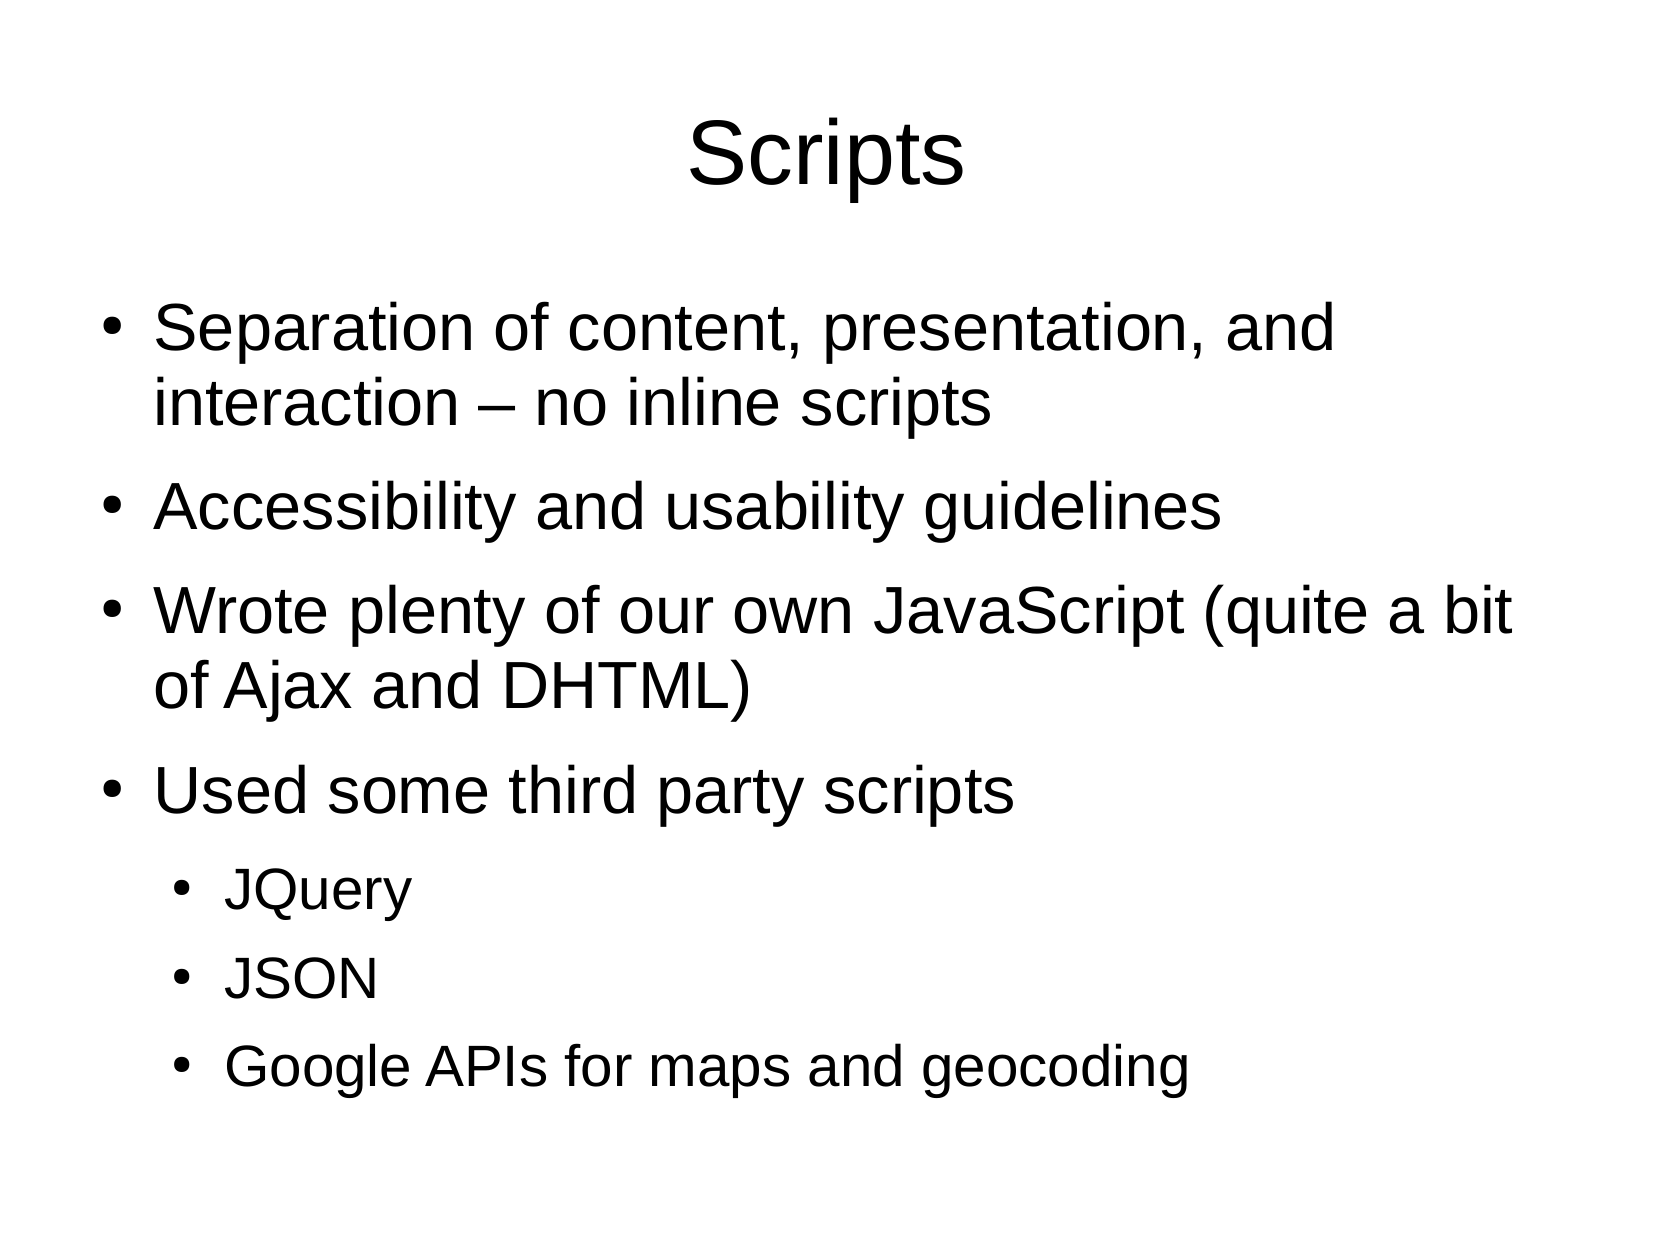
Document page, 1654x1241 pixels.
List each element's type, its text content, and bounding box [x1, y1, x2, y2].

list Separation of content, presentation, and interaction – no inline scripts Accessibility and usability guidelines Wrote plenty of our own JavaScript (quite a bit of Ajax and DHTML) Used some third party scripts JQuery JSON Google APIs for maps and geocoding [82, 290, 1571, 1100]
title Scripts [82, 56, 1571, 250]
